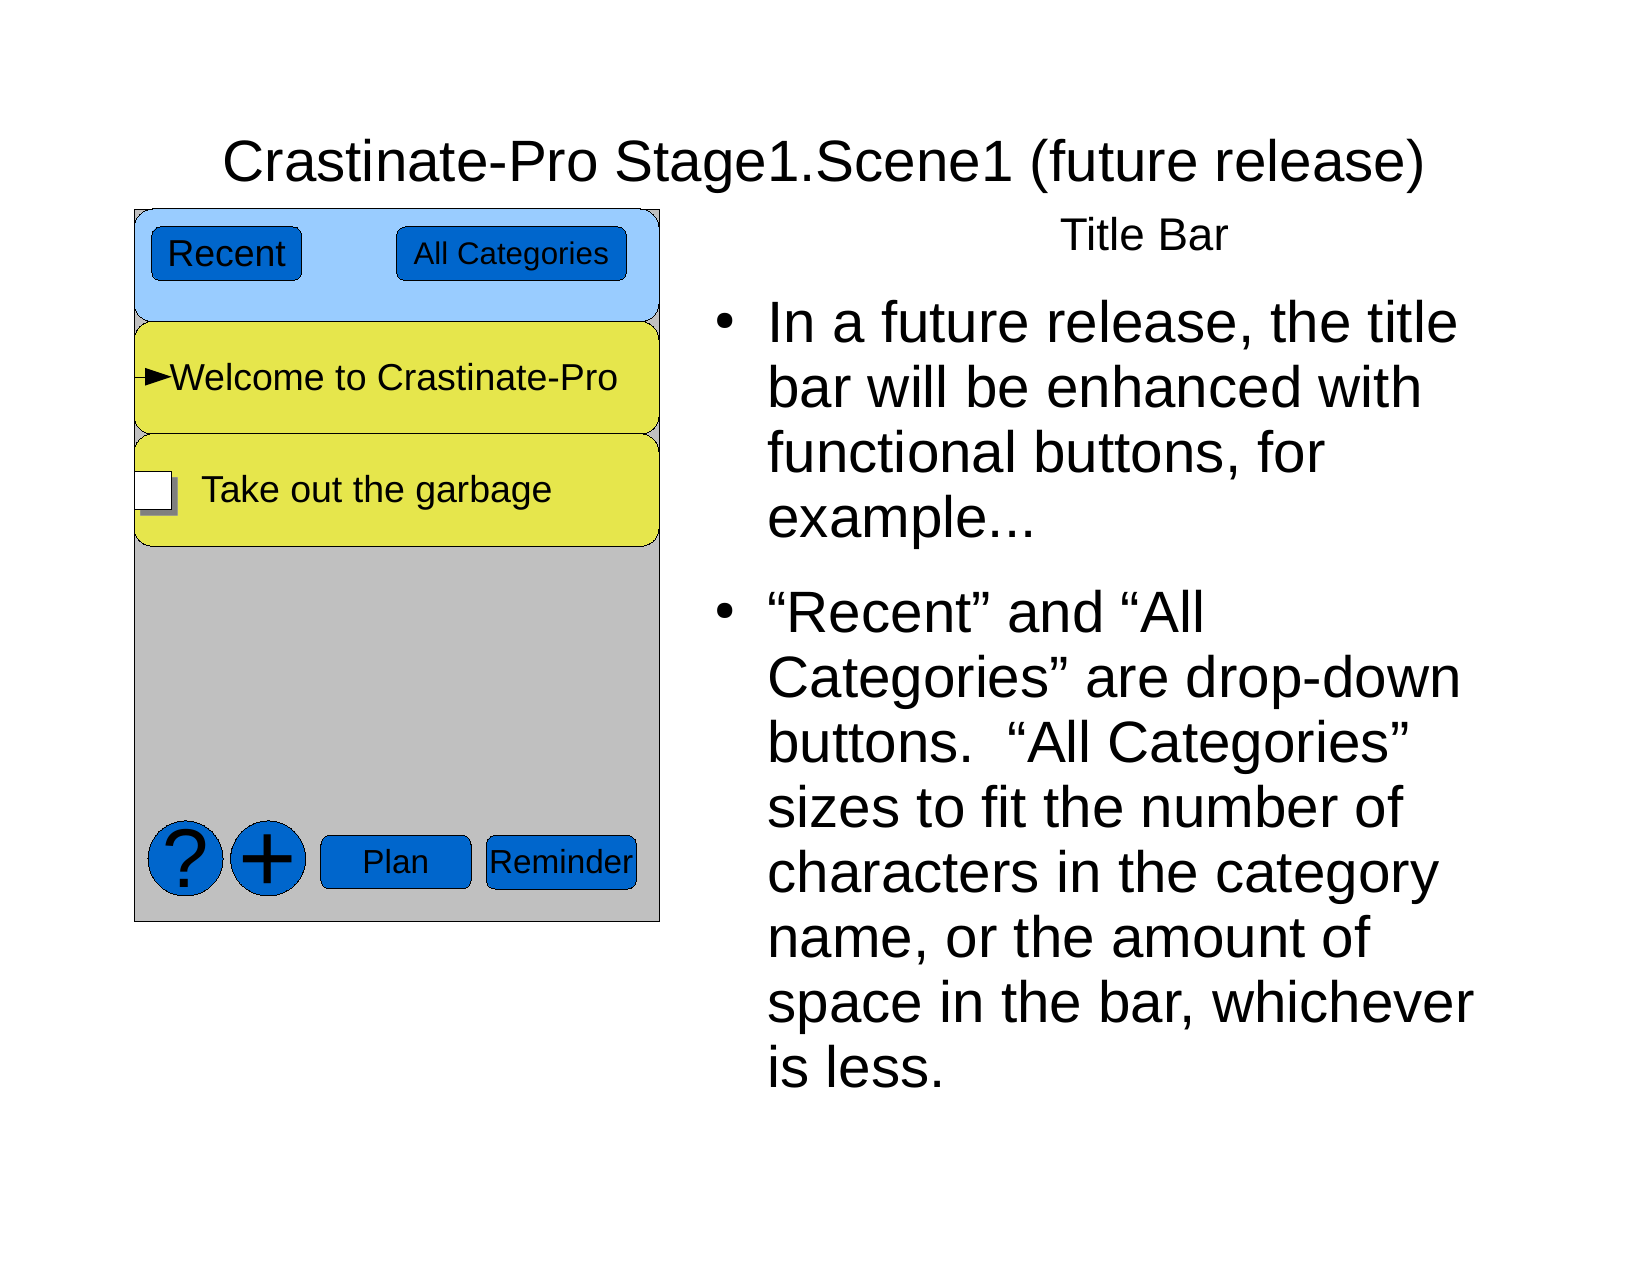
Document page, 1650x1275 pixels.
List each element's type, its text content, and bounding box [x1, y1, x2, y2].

text_box Recent [151, 226, 302, 281]
list Title Bar In a future release, the title bar will be enhanced with functional buttons, for example... “Recent” and “All Categories” are drop-down buttons. “All Categories” sizes to fit the number of characters in the category name, or the amount of space in the bar, whichever is less. [696, 209, 1522, 1097]
text_box + [230, 820, 306, 896]
text_box Take out the garbage [134, 433, 660, 547]
text_box Welcome to Crastinate-Pro [134, 321, 660, 434]
text_box Reminder [486, 835, 637, 890]
text_box Plan [320, 835, 472, 889]
text_box [134, 529, 660, 922]
text_box [647, 417, 660, 451]
text_box All Categories [396, 226, 627, 281]
text_box [134, 208, 660, 339]
title Crastinate-Pro Stage1.Scene1 (future release) [135, 112, 1515, 210]
text_box ? [147, 820, 224, 896]
text_box [134, 421, 146, 446]
text_box [134, 471, 172, 510]
